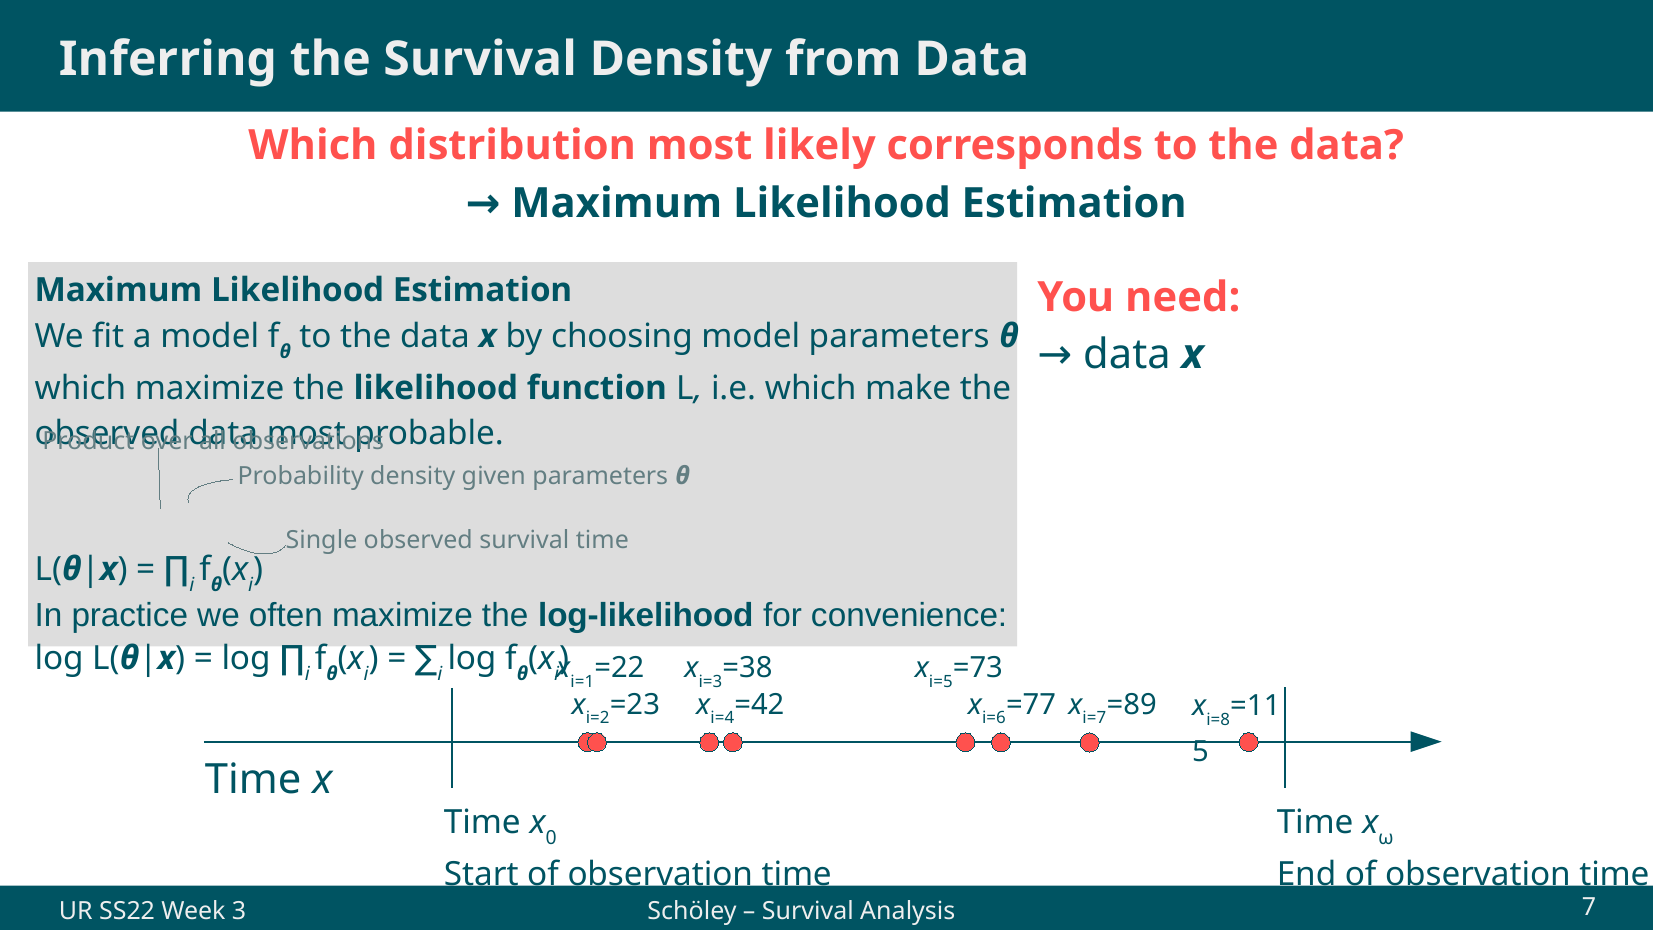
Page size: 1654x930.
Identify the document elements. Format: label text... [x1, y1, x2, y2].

text_box xi=2=23 [556, 675, 663, 732]
text_box xi=6=77 [953, 675, 1053, 732]
text_box Which distribution most likely corresponds to the data? → Maximum Likelihood Estimation [19, 107, 1634, 259]
text_box [991, 732, 1011, 752]
text_box [699, 732, 719, 752]
text_box Time x0 Start of observation time [429, 790, 1151, 905]
text_box [955, 732, 976, 752]
text_box xi=7=89 [1053, 675, 1160, 732]
text_box xi=1=22 [541, 639, 648, 696]
text_box You need: → data x [1022, 259, 1635, 470]
text_box xi=3=38 [669, 639, 776, 696]
text_box [723, 732, 743, 752]
text_box Single observed survival time [270, 514, 589, 559]
text_box xi=8=115 [1177, 676, 1306, 733]
text_box xi=4=42 [681, 675, 788, 732]
text_box [577, 732, 607, 752]
text_box Maximum Likelihood Estimation We fit a model fθ to the data x by choosing model parameters θ which maximize the likelihood function L, i.e. which make the observed data most probable. L(θ|x) = ∏i fθ(xi) In practice we often maximize the log-likelihood for convenience: log L(θ|x) = log ∏i fθ(xi) = ∑i log fθ(xi) [19, 259, 1023, 644]
title Inferring the Survival Density from Data [58, 0, 1594, 107]
text_box xi=5=73 [899, 639, 1006, 696]
text_box Probability density given parameters θ [222, 450, 631, 495]
text_box Time x [190, 741, 912, 856]
text_box [1080, 732, 1100, 753]
text_box Product over all observations [27, 415, 345, 460]
text_box [1239, 733, 1259, 752]
text_box Time xω End of observation time [1262, 790, 1653, 905]
